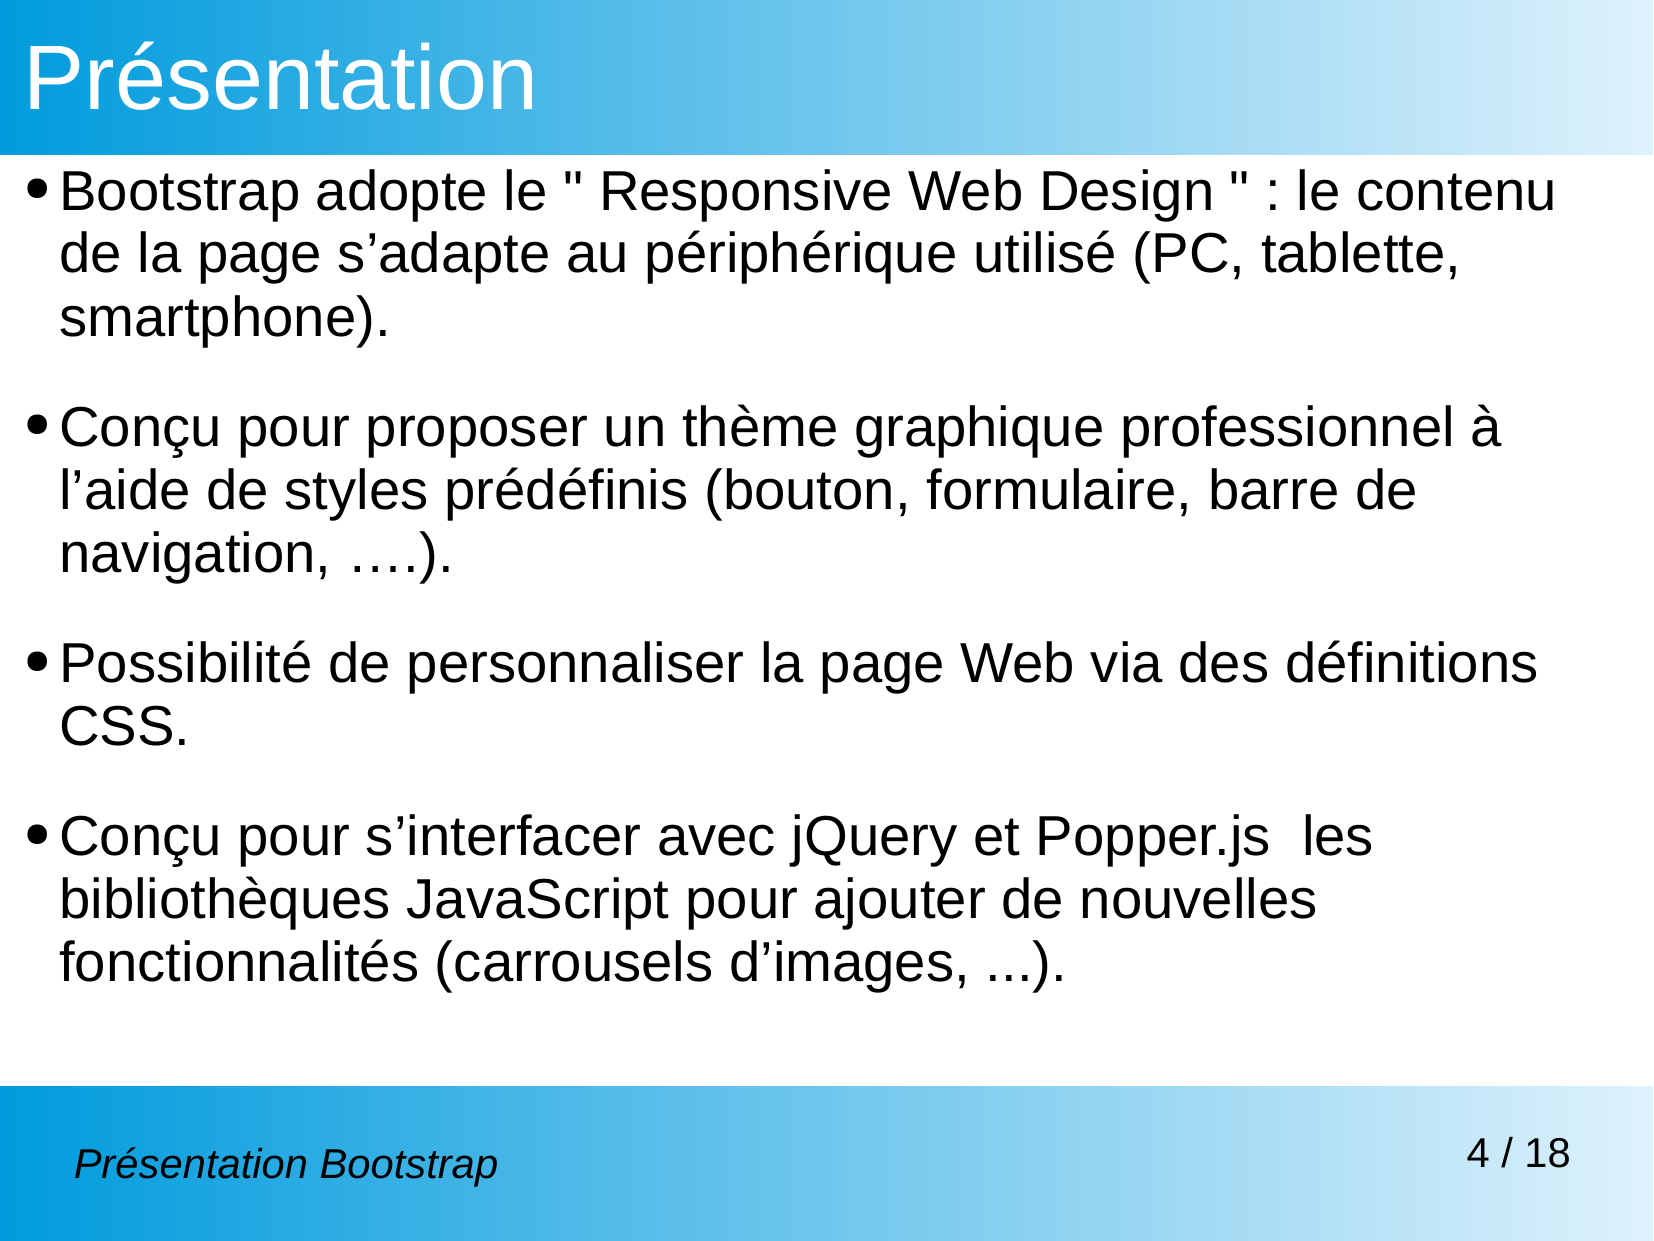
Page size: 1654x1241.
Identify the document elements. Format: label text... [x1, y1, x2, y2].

title Présentation [23, 25, 1512, 130]
text_box Bootstrap adopte le ʺ Responsive Web Design ʺ : le contenu de la page s’adapte au périphérique utilisé (PC, tablette, smartphone). Conçu pour proposer un thème graphique professionnel à l’aide de styles prédéfinis (bouton, formulaire, barre de navigation, ….). Possibilité de personnaliser la page Web via des définitions CSS. Conçu pour s’interfacer avec jQuery et Popper.js les bibliothèques JavaScript pour ajouter de nouvelles fonctionnalités (carrousels d’images, ...). [24, 158, 1633, 997]
